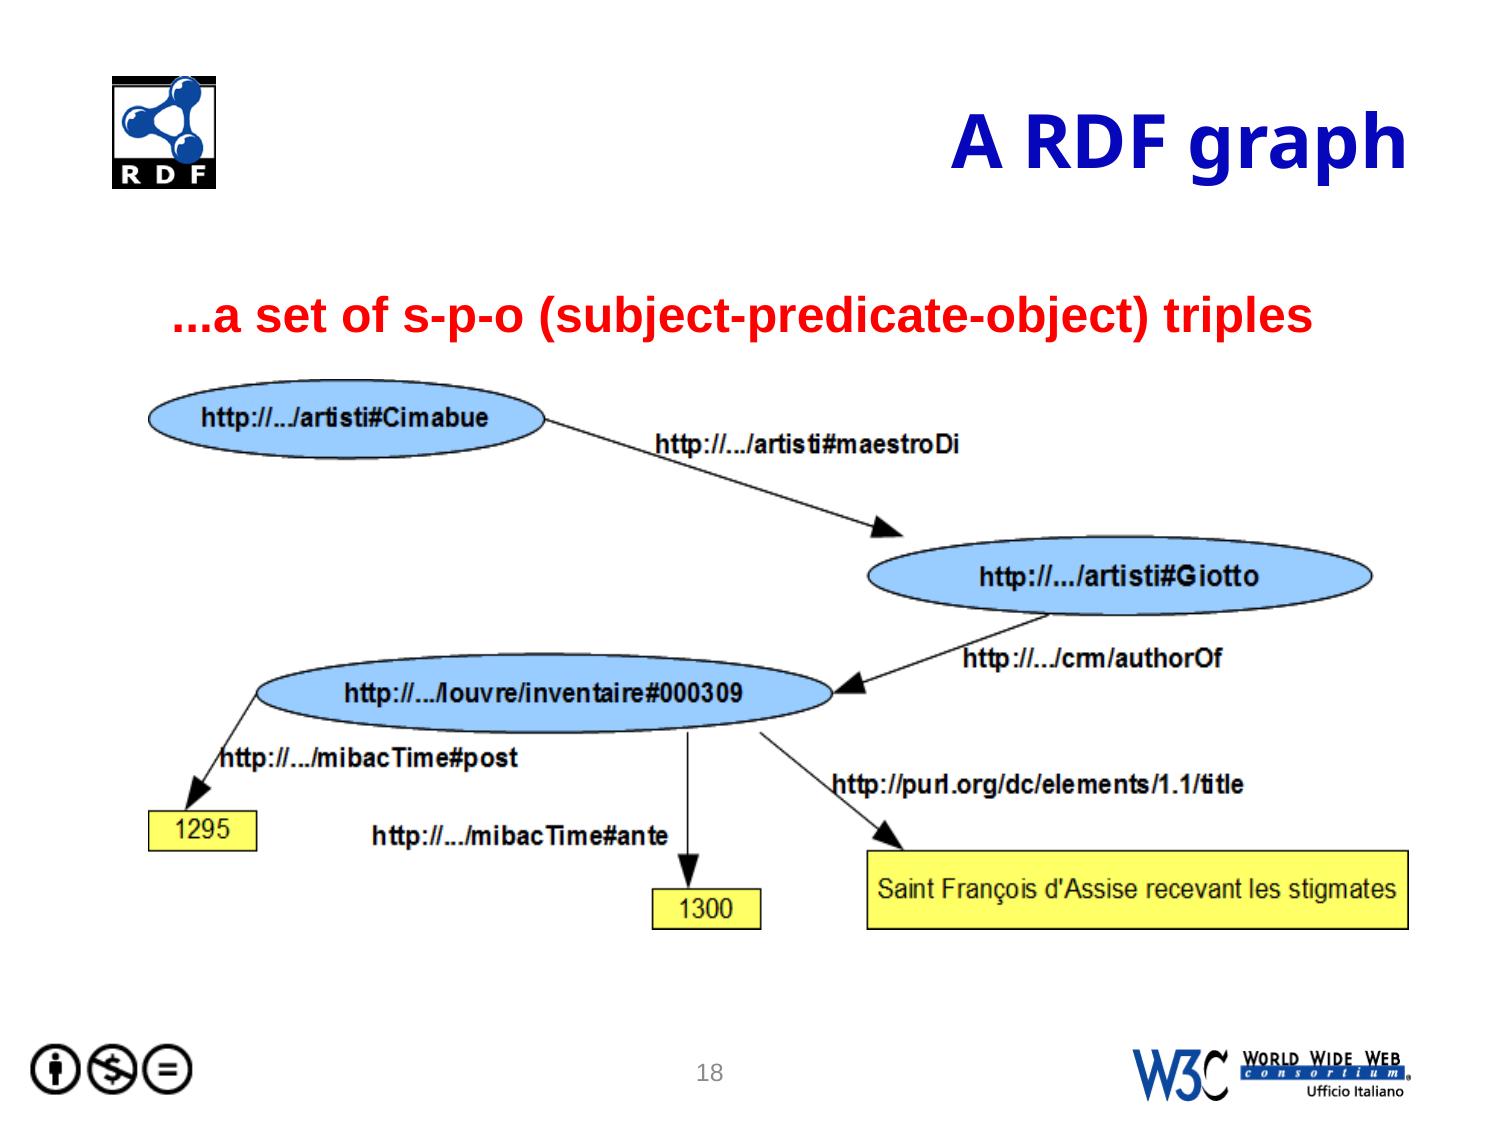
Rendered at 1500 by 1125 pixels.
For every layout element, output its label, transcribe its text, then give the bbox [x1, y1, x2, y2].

picture [15, 1022, 205, 1106]
list ...a set of s-p-o (subject-predicate-object) triples [75, 262, 1425, 964]
slide_number <number> [680, 1041, 761, 1102]
title A RDF graph [75, 45, 1425, 233]
picture [112, 76, 216, 189]
picture [1132, 1049, 1412, 1102]
picture [148, 379, 1409, 930]
